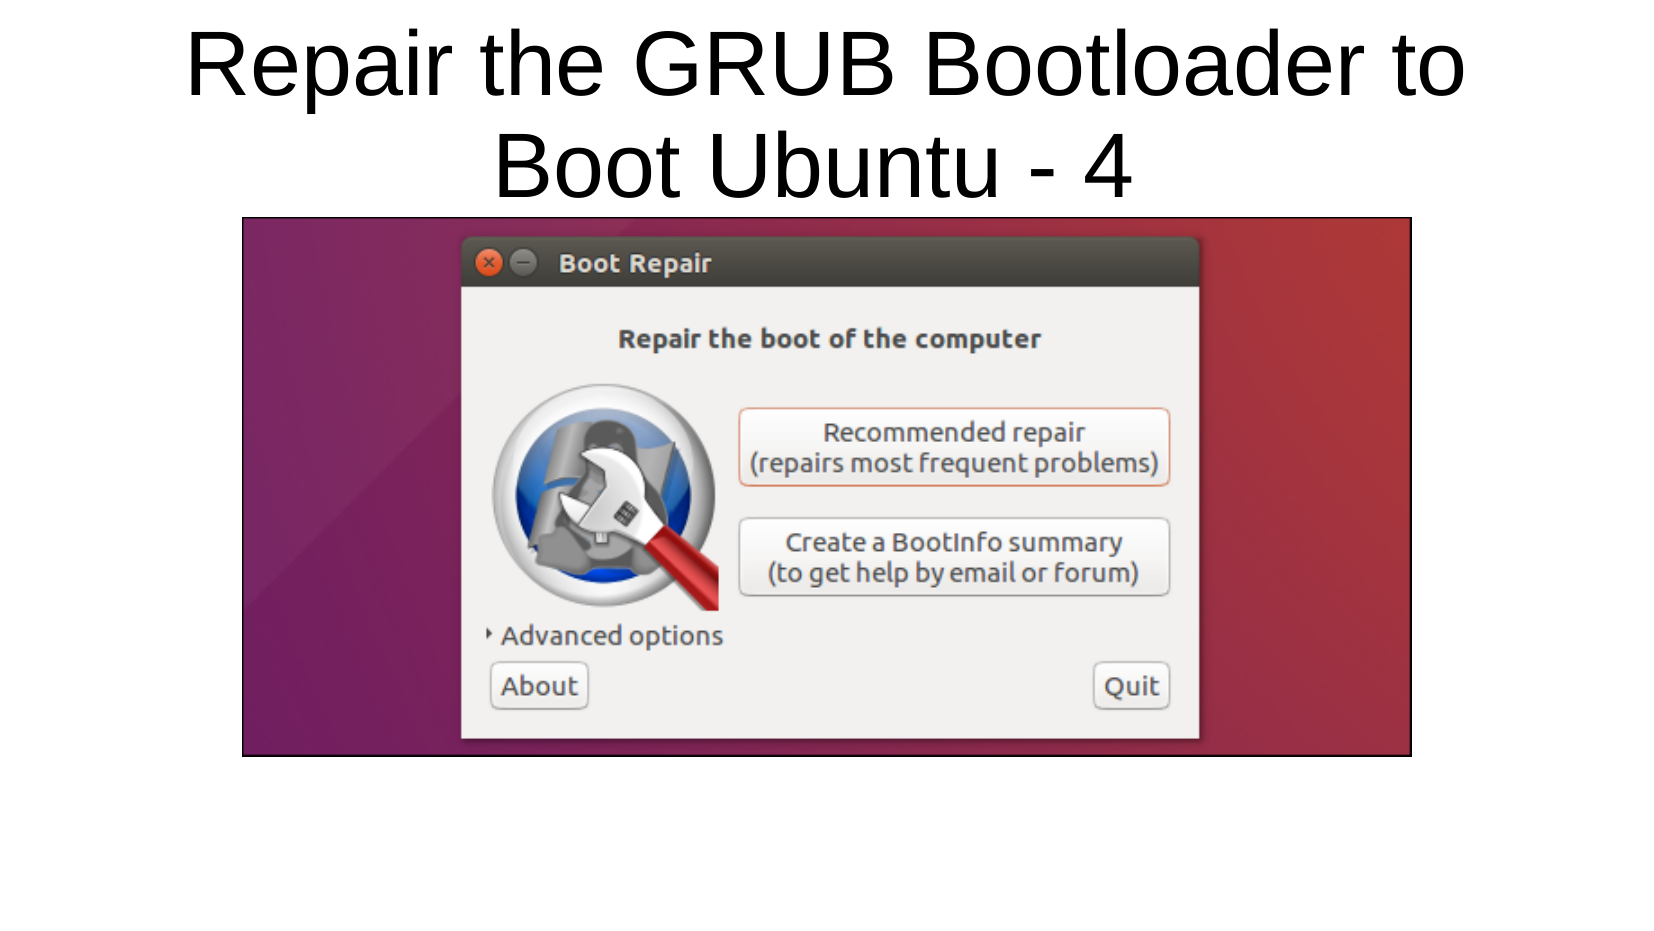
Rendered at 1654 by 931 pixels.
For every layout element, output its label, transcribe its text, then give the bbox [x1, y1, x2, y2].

title Repair the GRUB Bootloader to Boot Ubuntu - 4 [82, 12, 1571, 218]
picture [242, 217, 1412, 758]
